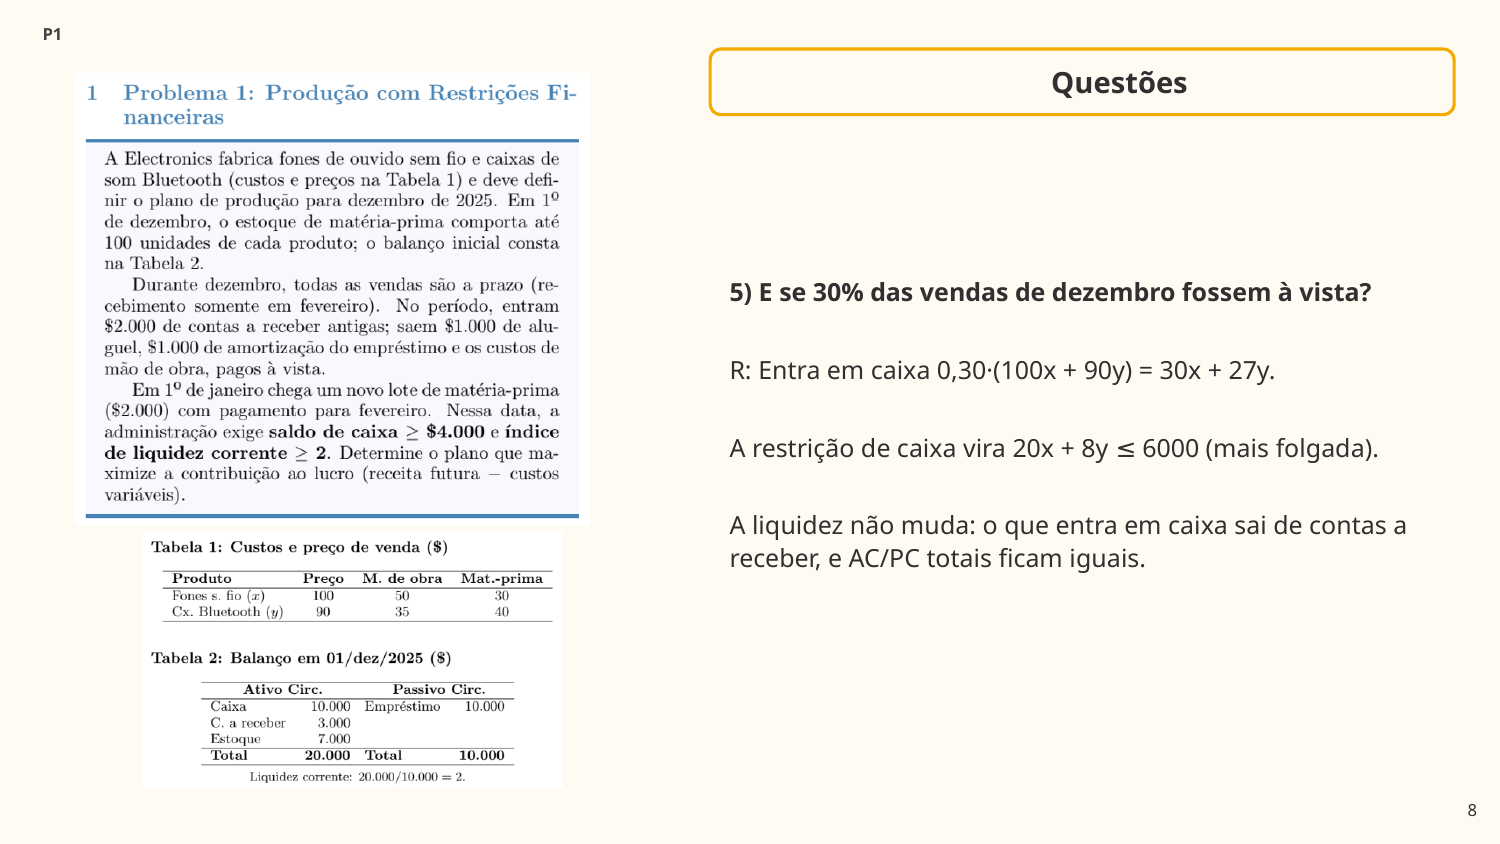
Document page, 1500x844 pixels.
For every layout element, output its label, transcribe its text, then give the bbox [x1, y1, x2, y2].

picture [143, 531, 563, 788]
subtitle P1 [27, 8, 624, 115]
text_box Questões [710, 49, 1455, 115]
picture [75, 73, 590, 526]
slide_number <number> [1250, 796, 1492, 828]
list 5) E se 30% das vendas de dezembro fossem à vista? R: Entra em caixa 0,30·(100x + 90y) = 30x + 27y. A restrição de caixa vira 20x + 8y ≤ 6000 (mais folgada). A liquidez não muda: o que entra em caixa sai de contas a receber, e AC/PC totais ficam iguais. [714, 147, 1459, 818]
